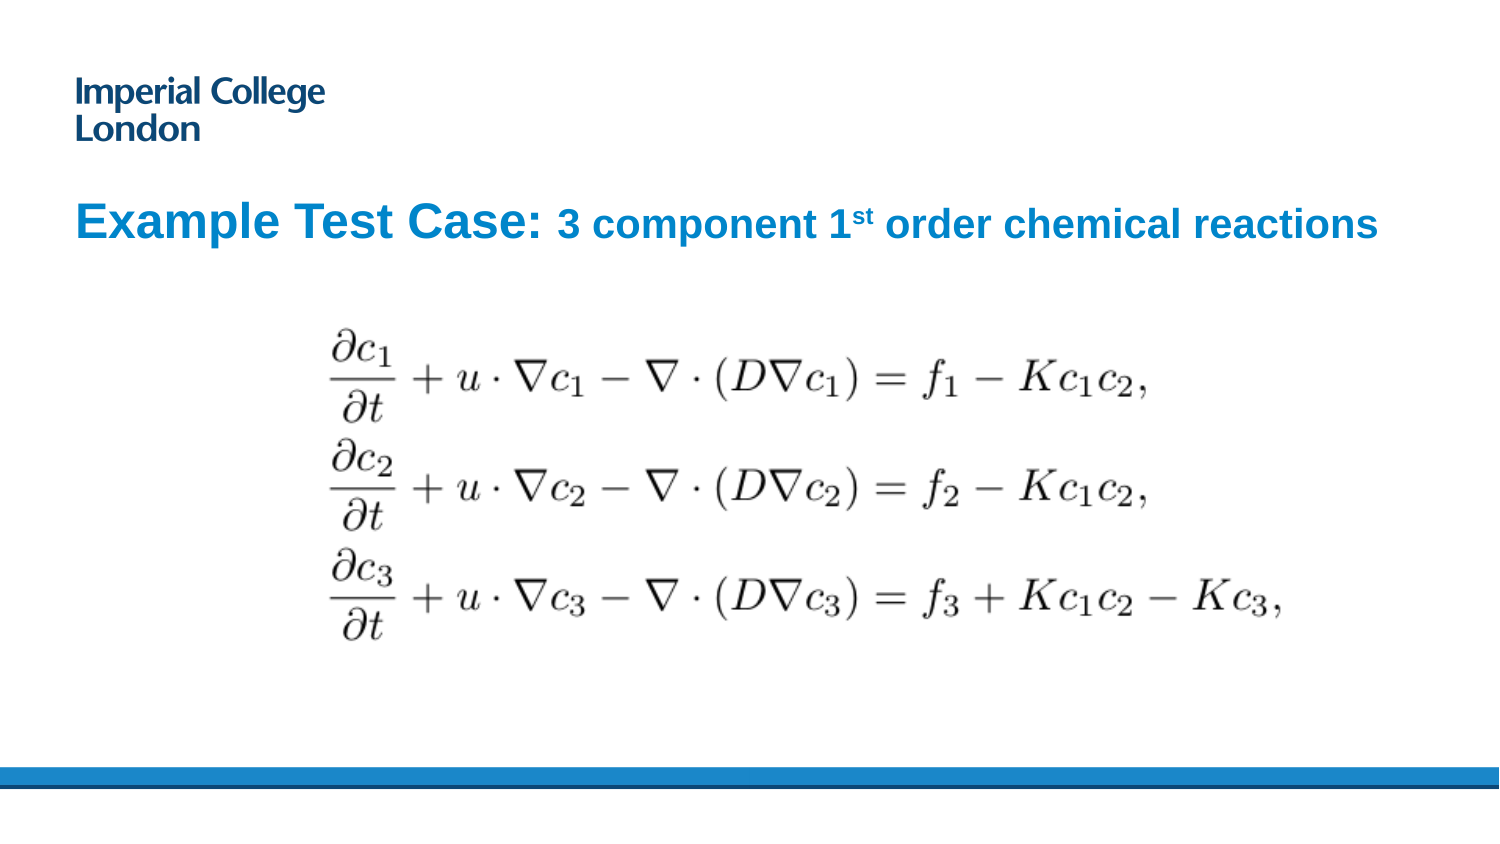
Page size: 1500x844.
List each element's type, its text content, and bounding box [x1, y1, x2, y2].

title Example Test Case: 3 component 1st order chemical reactions [75, 183, 1425, 246]
picture [0, 0, 1499, 844]
